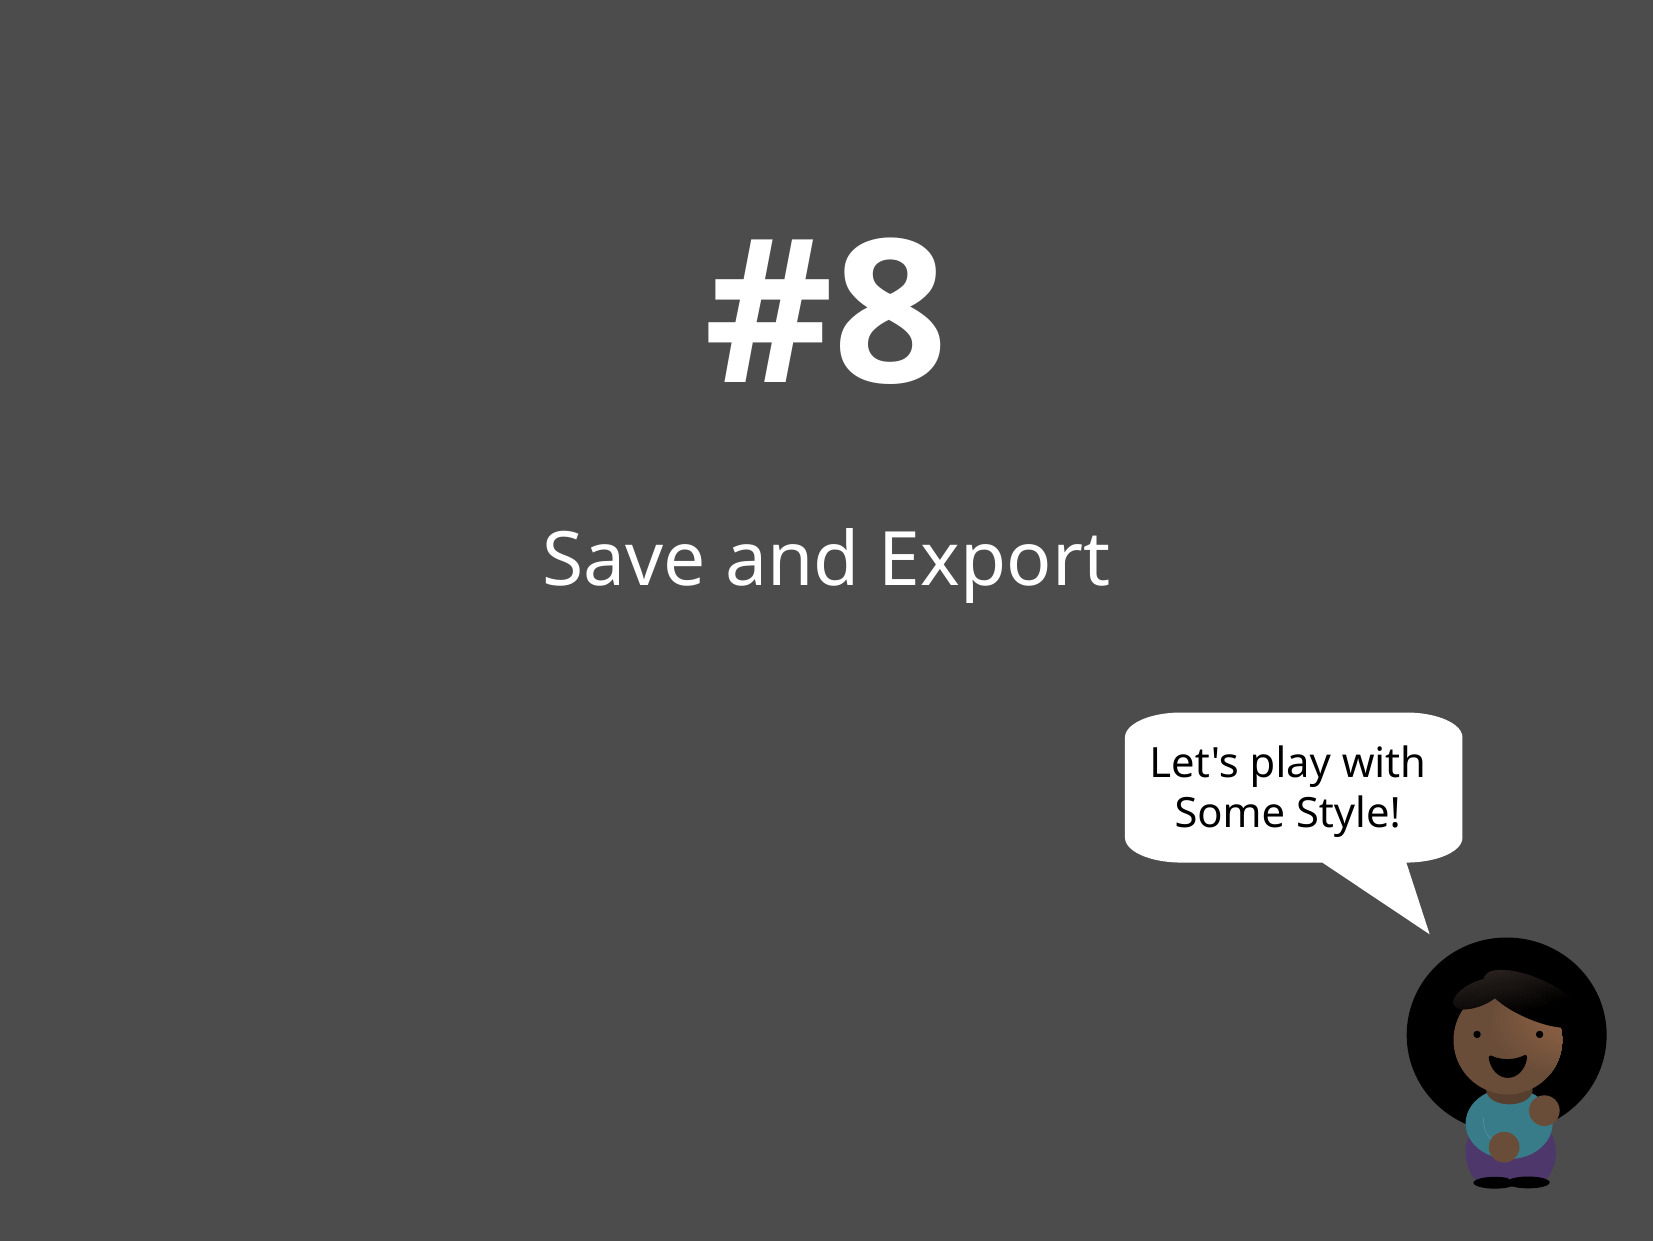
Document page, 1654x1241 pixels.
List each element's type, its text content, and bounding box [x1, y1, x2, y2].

text_box Let's play with Some Style! [1079, 730, 1496, 949]
text_box [1127, 712, 1460, 730]
title #8 Save and Export [120, 129, 1533, 701]
picture [1406, 937, 1607, 1203]
